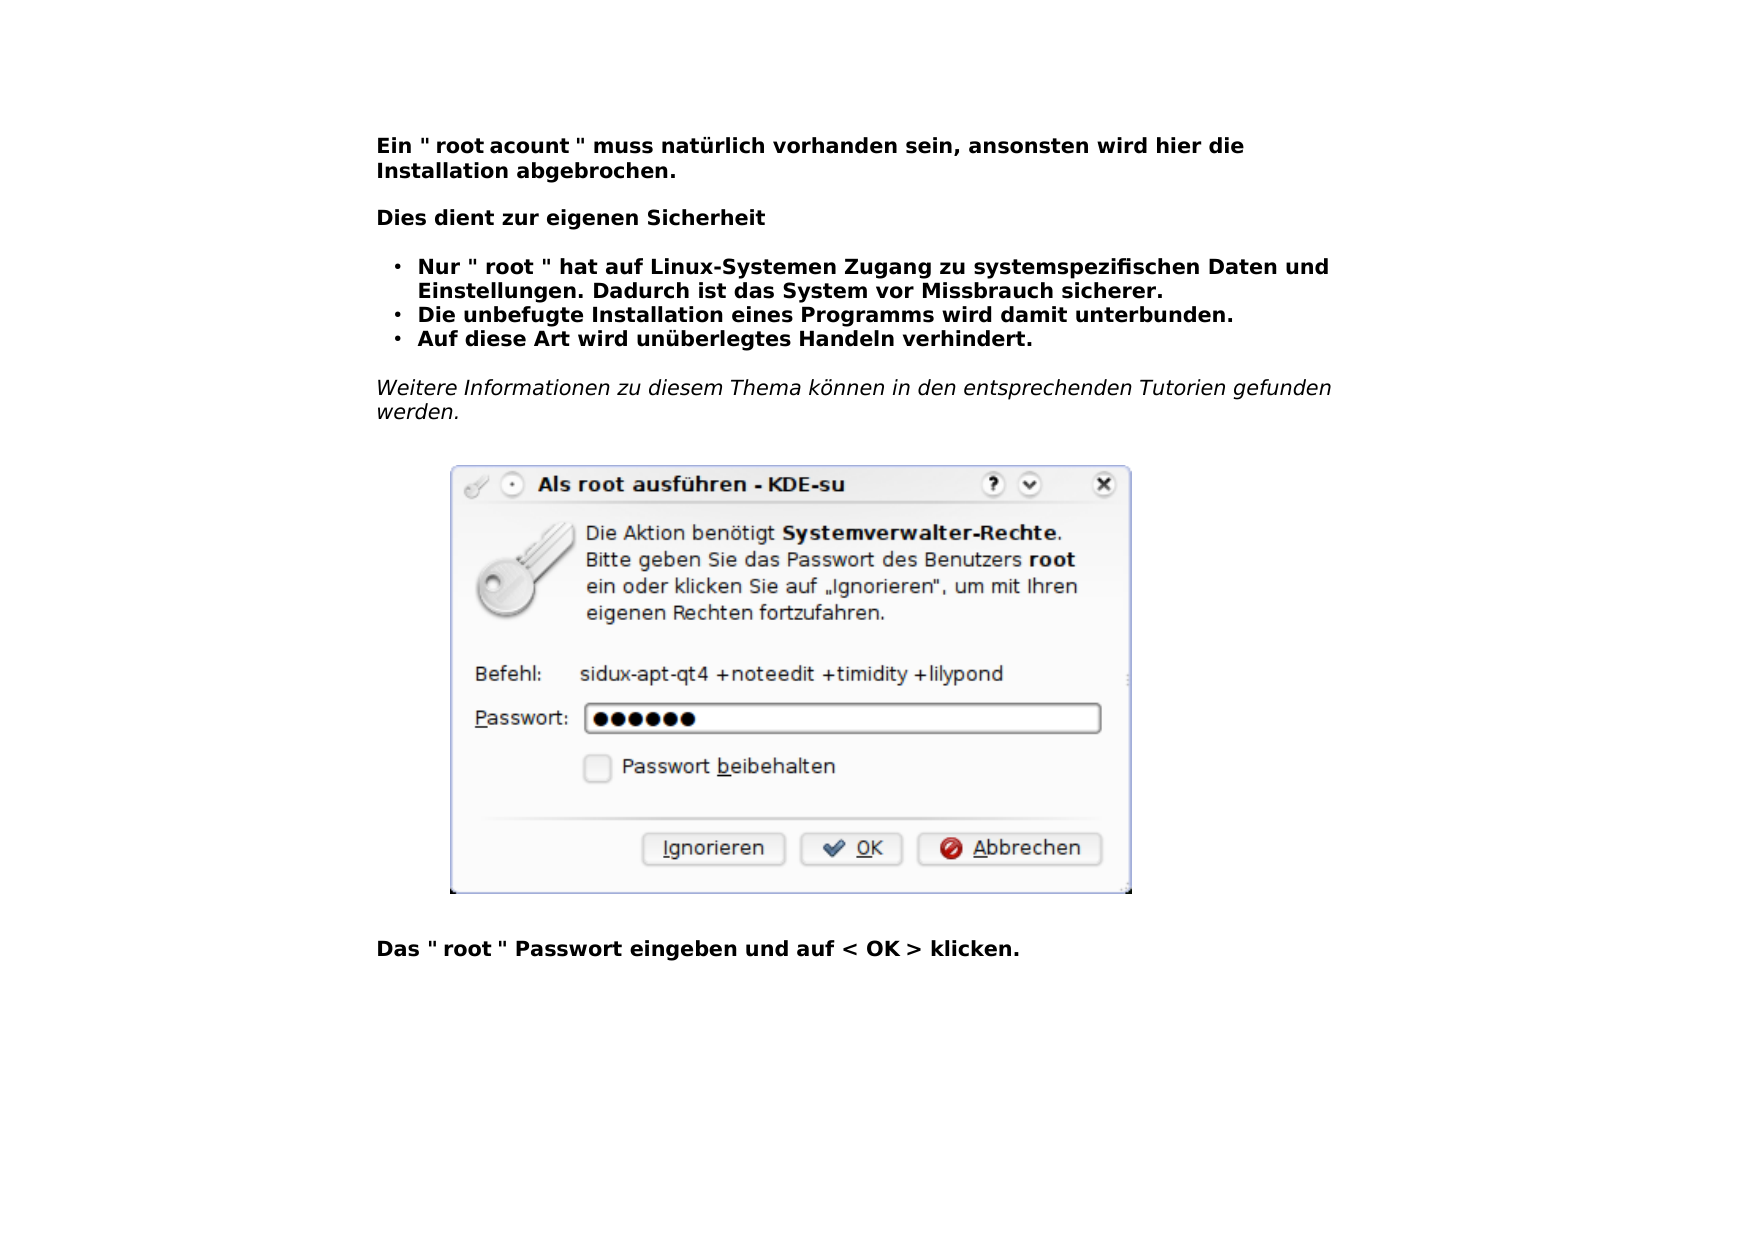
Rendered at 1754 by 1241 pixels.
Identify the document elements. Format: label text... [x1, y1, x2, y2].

text_box Ein " root acount " muss natürlich vorhanden sein, ansonsten wird hier die Installation abgebrochen. Dies dient zur eigenen Sicherheit Nur " root " hat auf Linux-Systemen Zugang zu systemspezifischen Daten und Einstellungen. Dadurch ist das System vor Missbrauch sicherer. Die unbefugte Installation eines Programms wird damit unterbunden. Auf diese Art wird unüberlegtes Handeln verhindert. Weitere Informationen zu diesem Thema können in den entsprechenden Tutorien gefunden werden. [376, 134, 1378, 425]
picture [450, 465, 1132, 894]
text_box Das " root " Passwort eingeben und auf < OK > klicken. [376, 937, 1378, 962]
